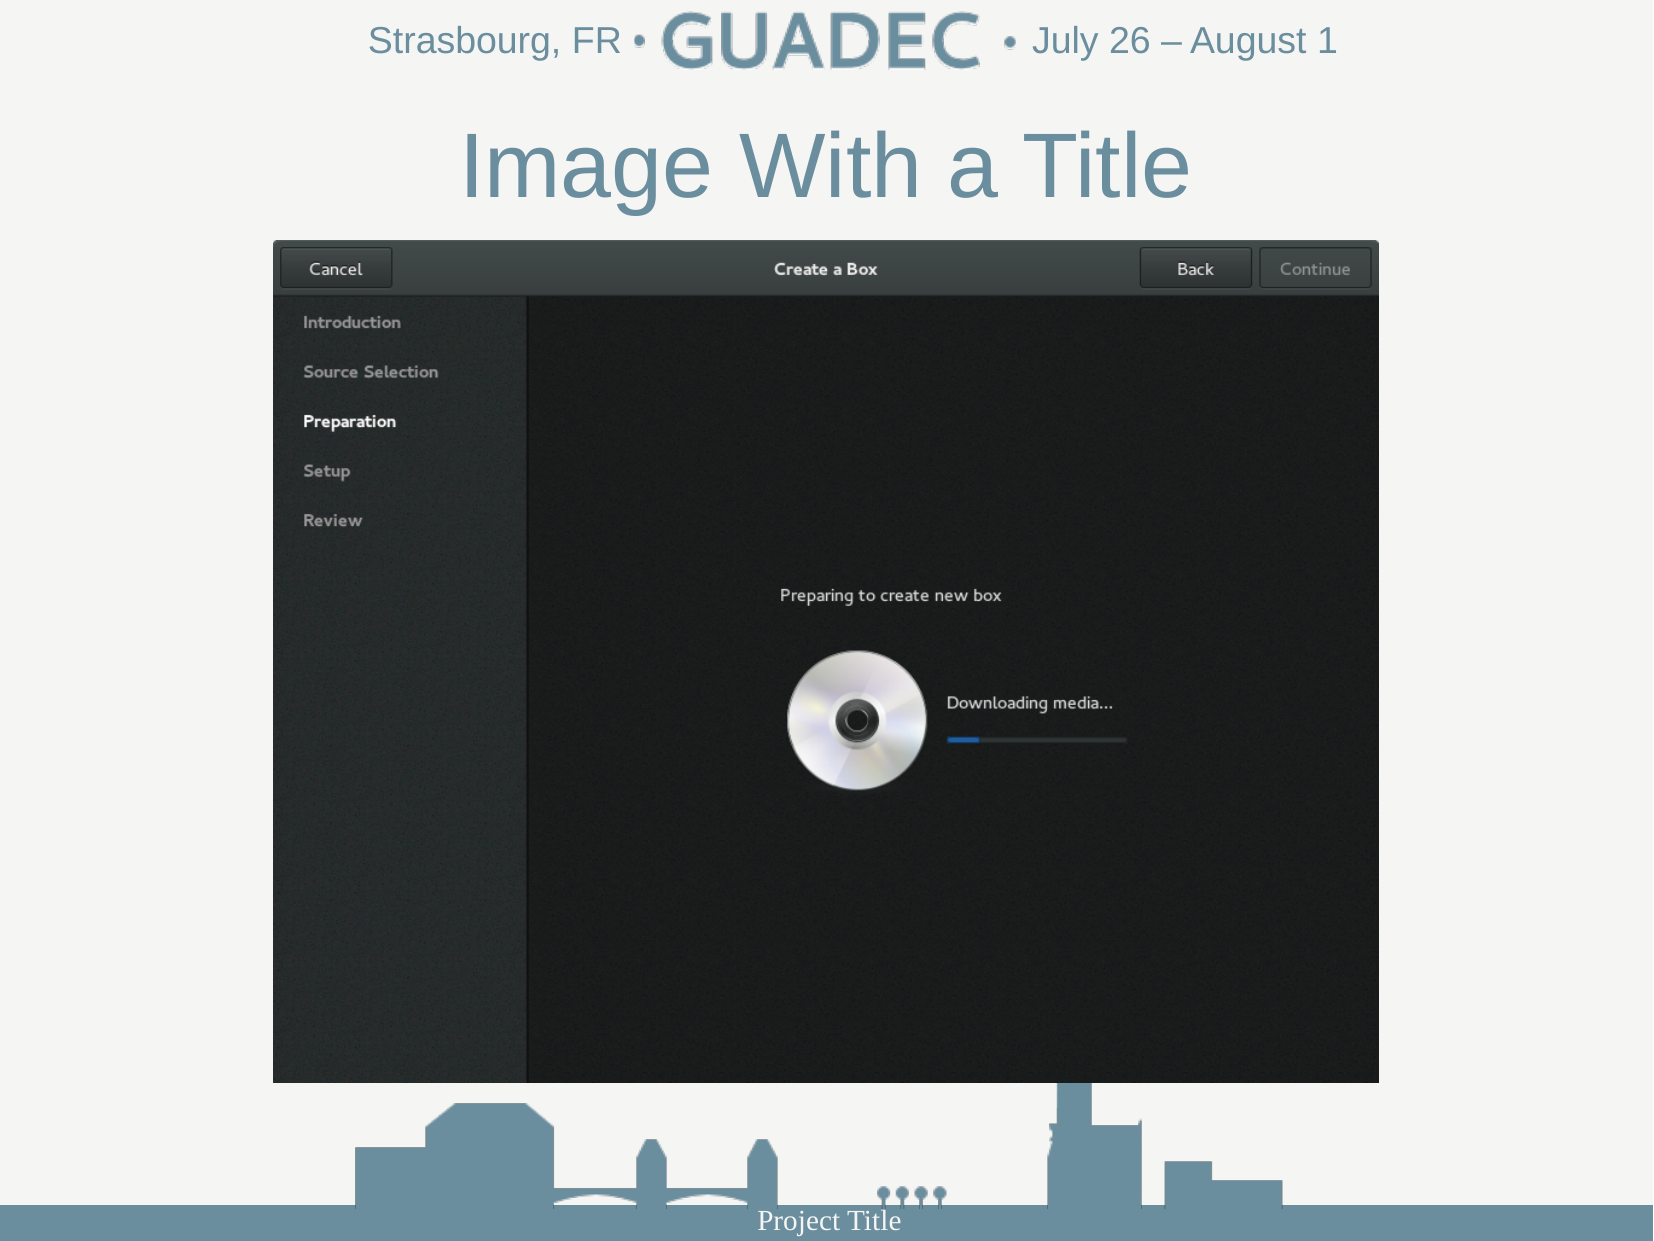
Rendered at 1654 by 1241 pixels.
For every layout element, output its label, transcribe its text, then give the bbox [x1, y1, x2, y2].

title Image With a Title [82, 114, 1571, 217]
picture [634, 9, 1016, 70]
picture [273, 240, 1379, 1209]
